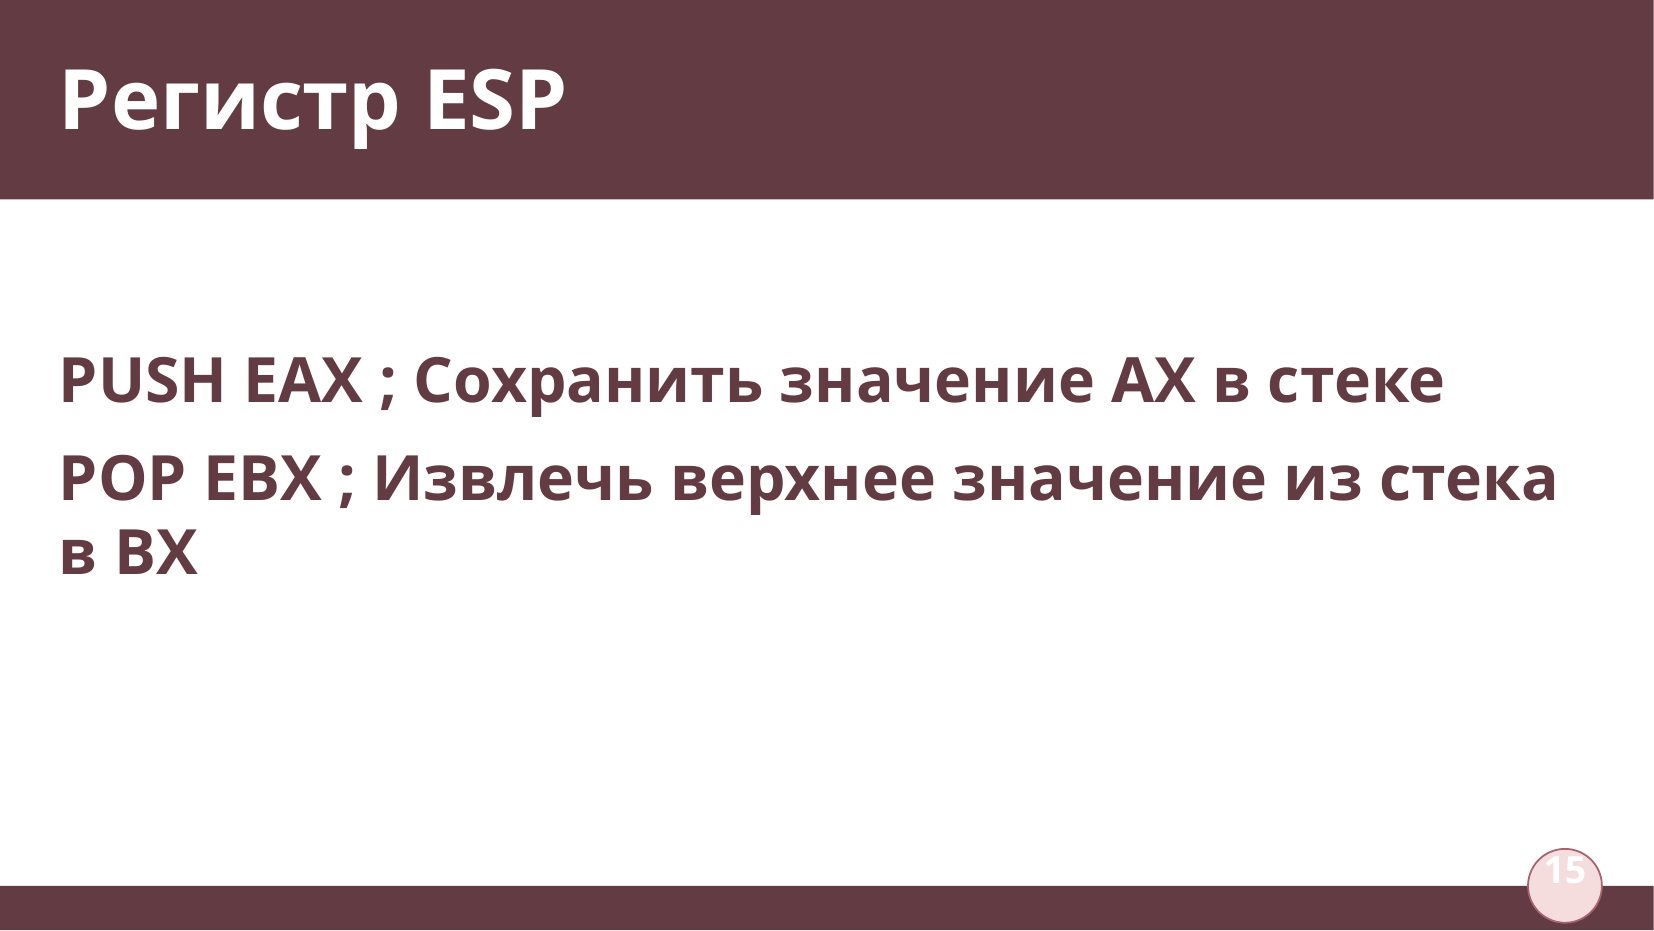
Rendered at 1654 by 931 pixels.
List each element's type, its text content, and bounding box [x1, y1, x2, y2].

title Регистр ESP [59, 37, 1595, 155]
list PUSH EAX ; Сохранить значение AX в стеке POP EBX ; Извлечь верхнее значение из стека в BX [59, 243, 1595, 864]
